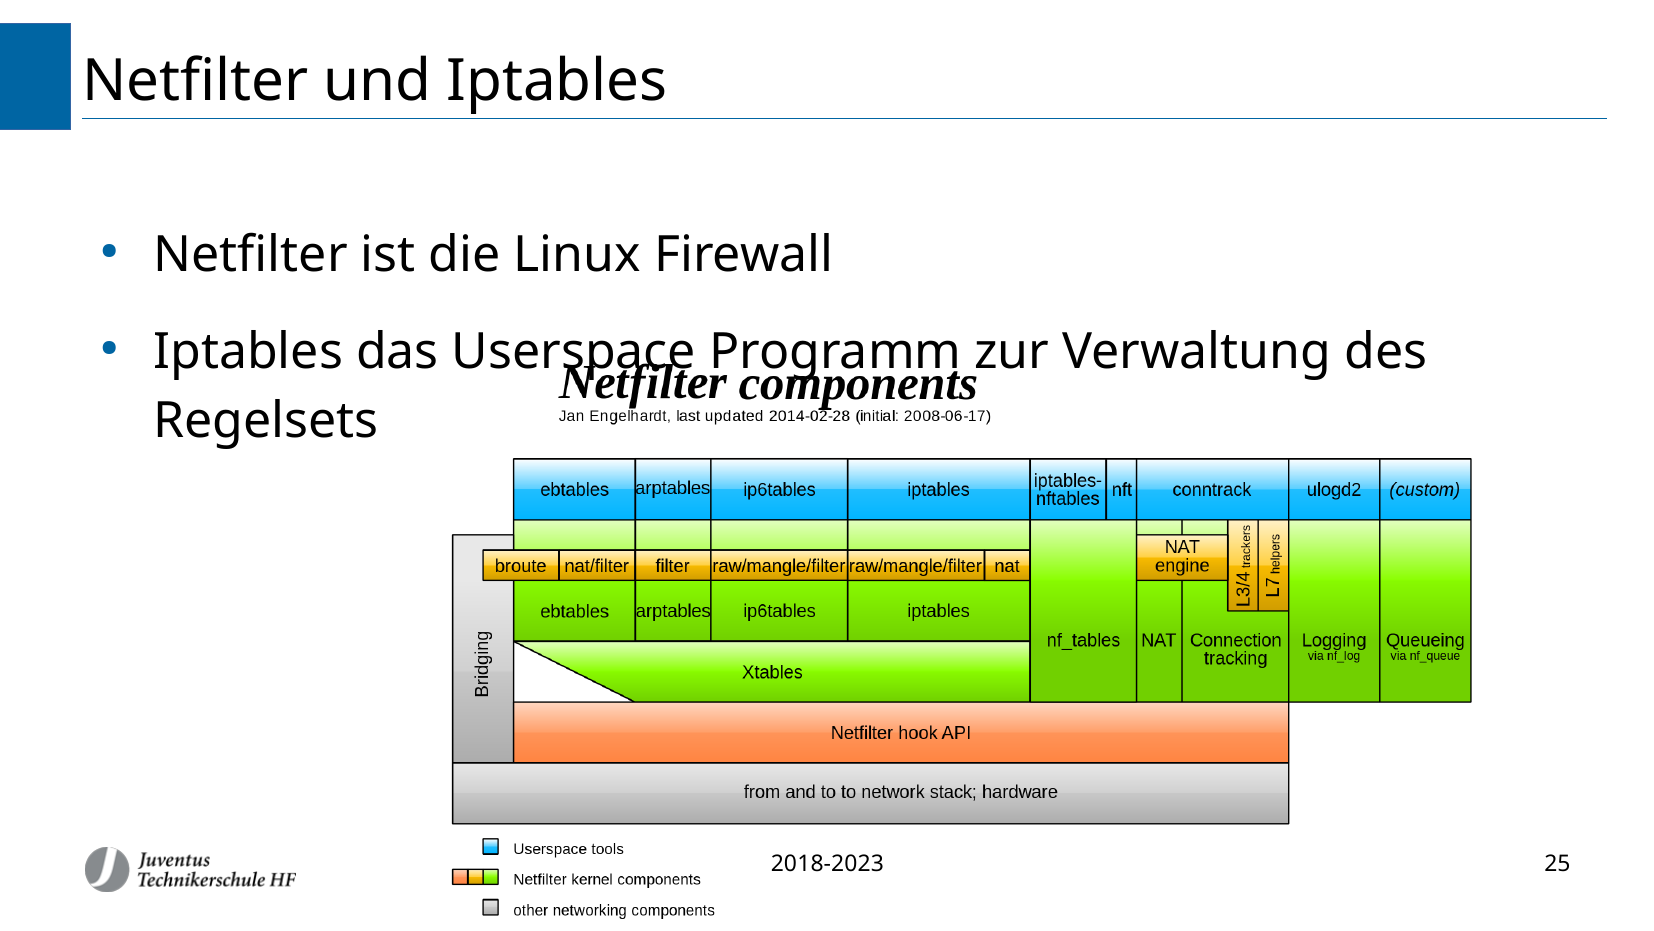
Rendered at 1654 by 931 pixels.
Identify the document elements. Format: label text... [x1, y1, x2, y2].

picture [422, 337, 1501, 931]
picture [85, 847, 296, 892]
list Netfilter ist die Linux Firewall Iptables das Userspace Programm zur Verwaltung des Regelsets [82, 217, 1571, 758]
title Netfilter und Iptables [82, 37, 1571, 119]
